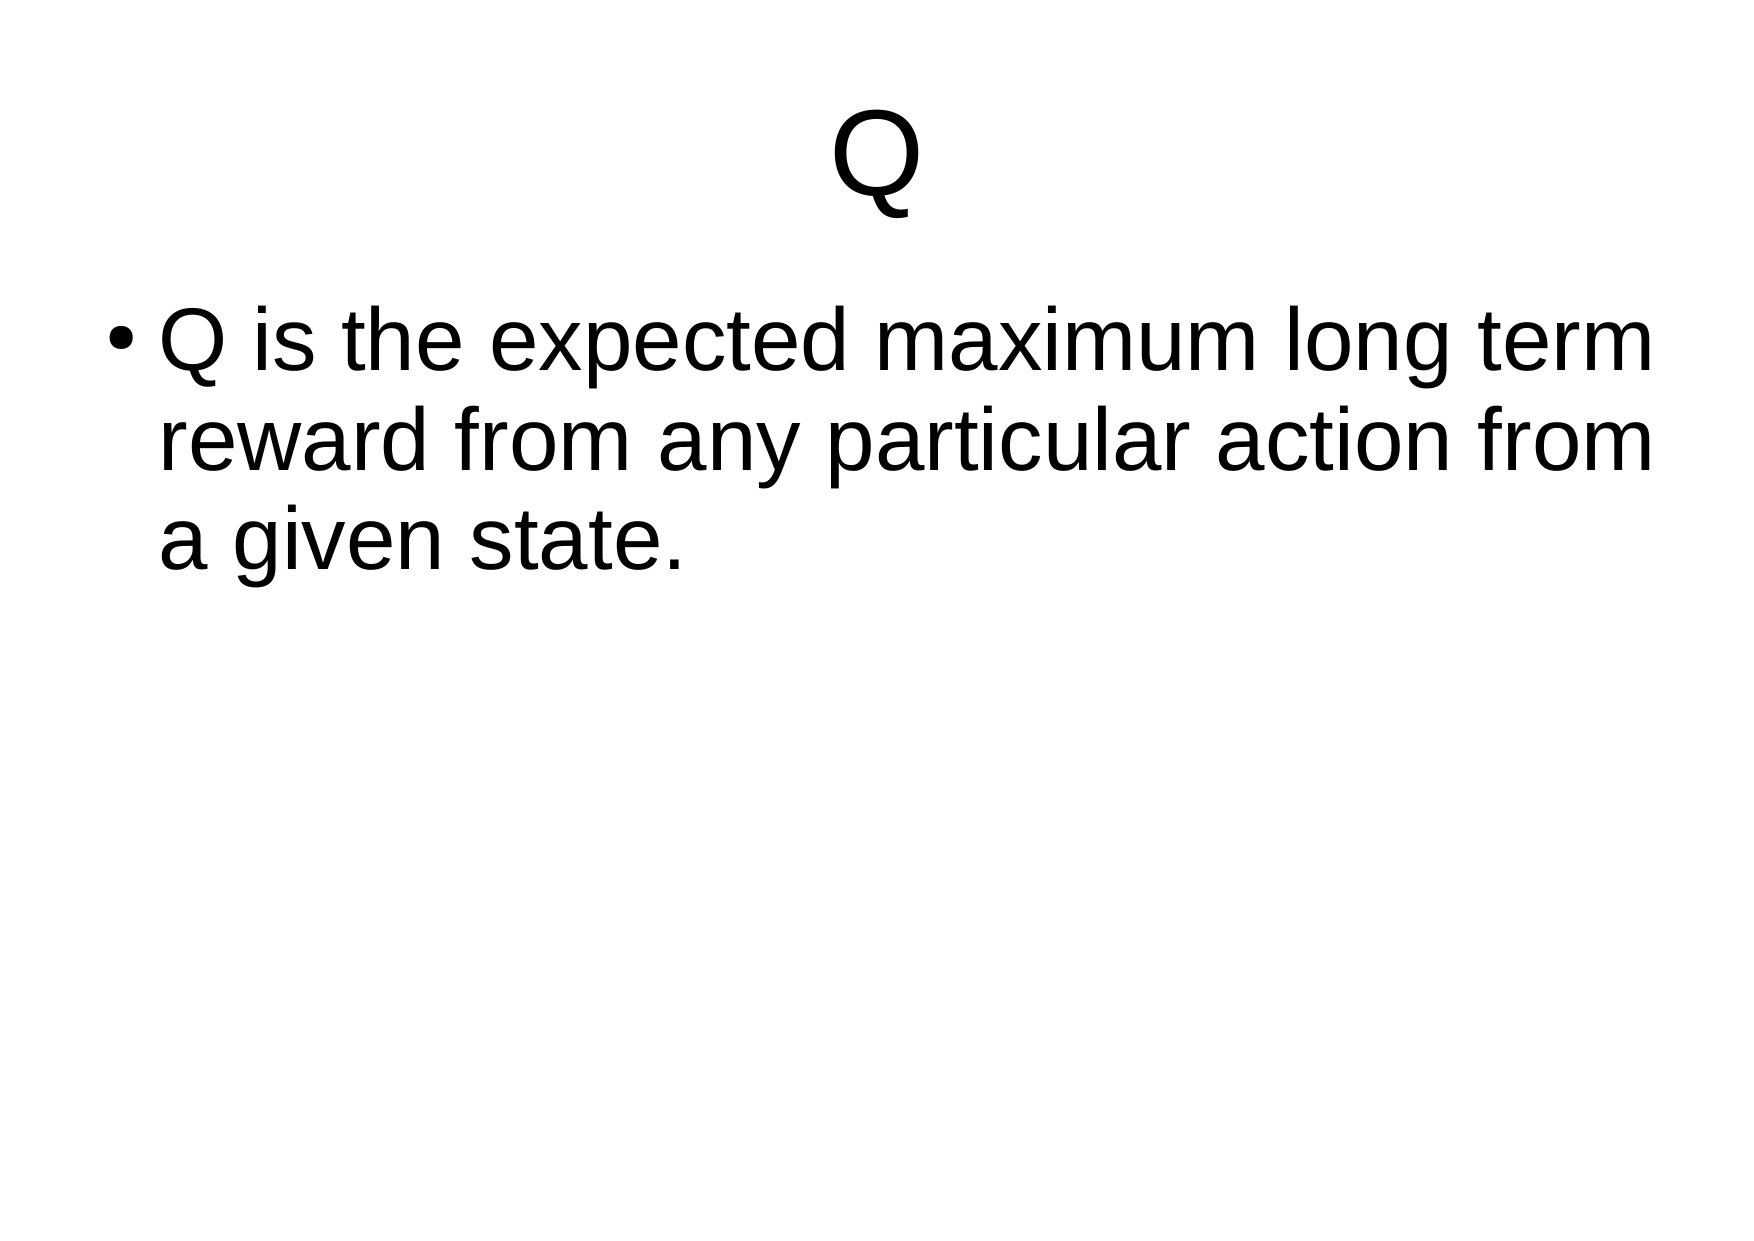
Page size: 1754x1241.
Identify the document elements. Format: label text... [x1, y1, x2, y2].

list Q is the expected maximum long term reward from any particular action from a given state. [87, 290, 1667, 1010]
title Q [87, 49, 1667, 257]
